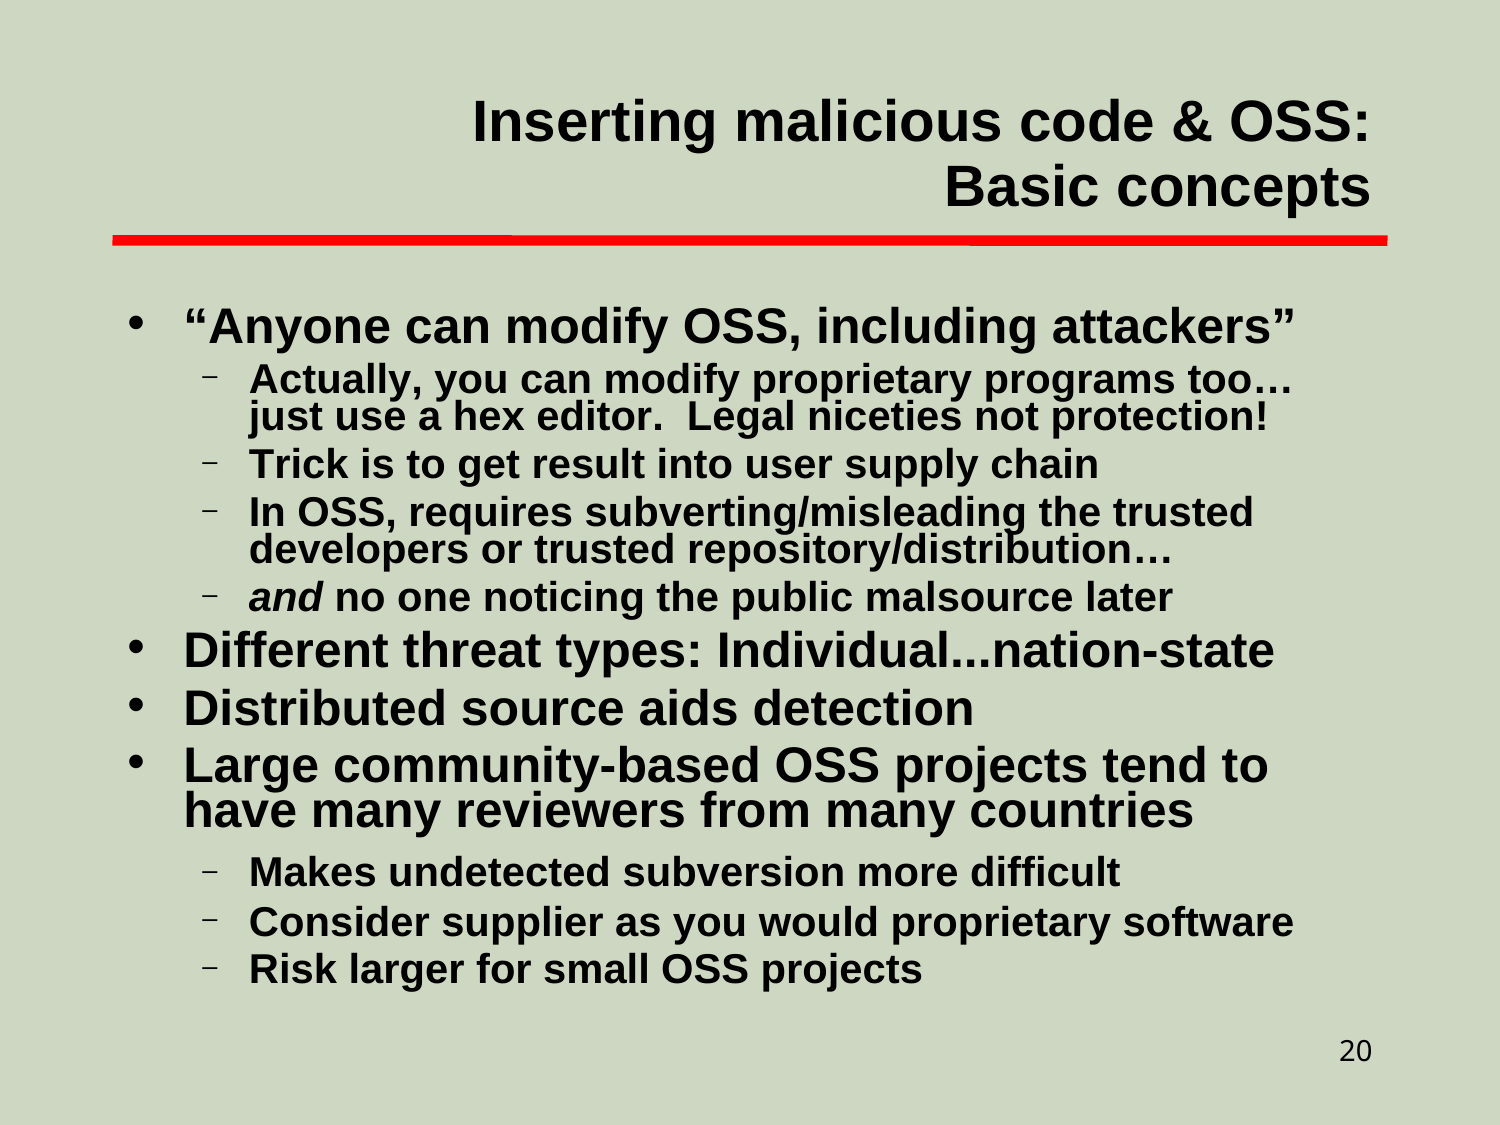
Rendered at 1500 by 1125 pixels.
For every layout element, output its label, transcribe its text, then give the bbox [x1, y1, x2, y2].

title Inserting malicious code & OSS: Basic concepts [337, 81, 1388, 228]
list “Anyone can modify OSS, including attackers” Actually, you can modify proprietary programs too… just use a hex editor. Legal niceties not protection! Trick is to get result into user supply chain In OSS, requires subverting/misleading the trusted developers or trusted repository/distribution… and no one noticing the public malsource later Different threat types: Individual...nation-state Distributed source aids detection Large community-based OSS projects tend to have many reviewers from many countries Makes undetected subversion more difficult Consider supplier as you would proprietary software Risk larger for small OSS projects [112, 299, 1388, 1038]
